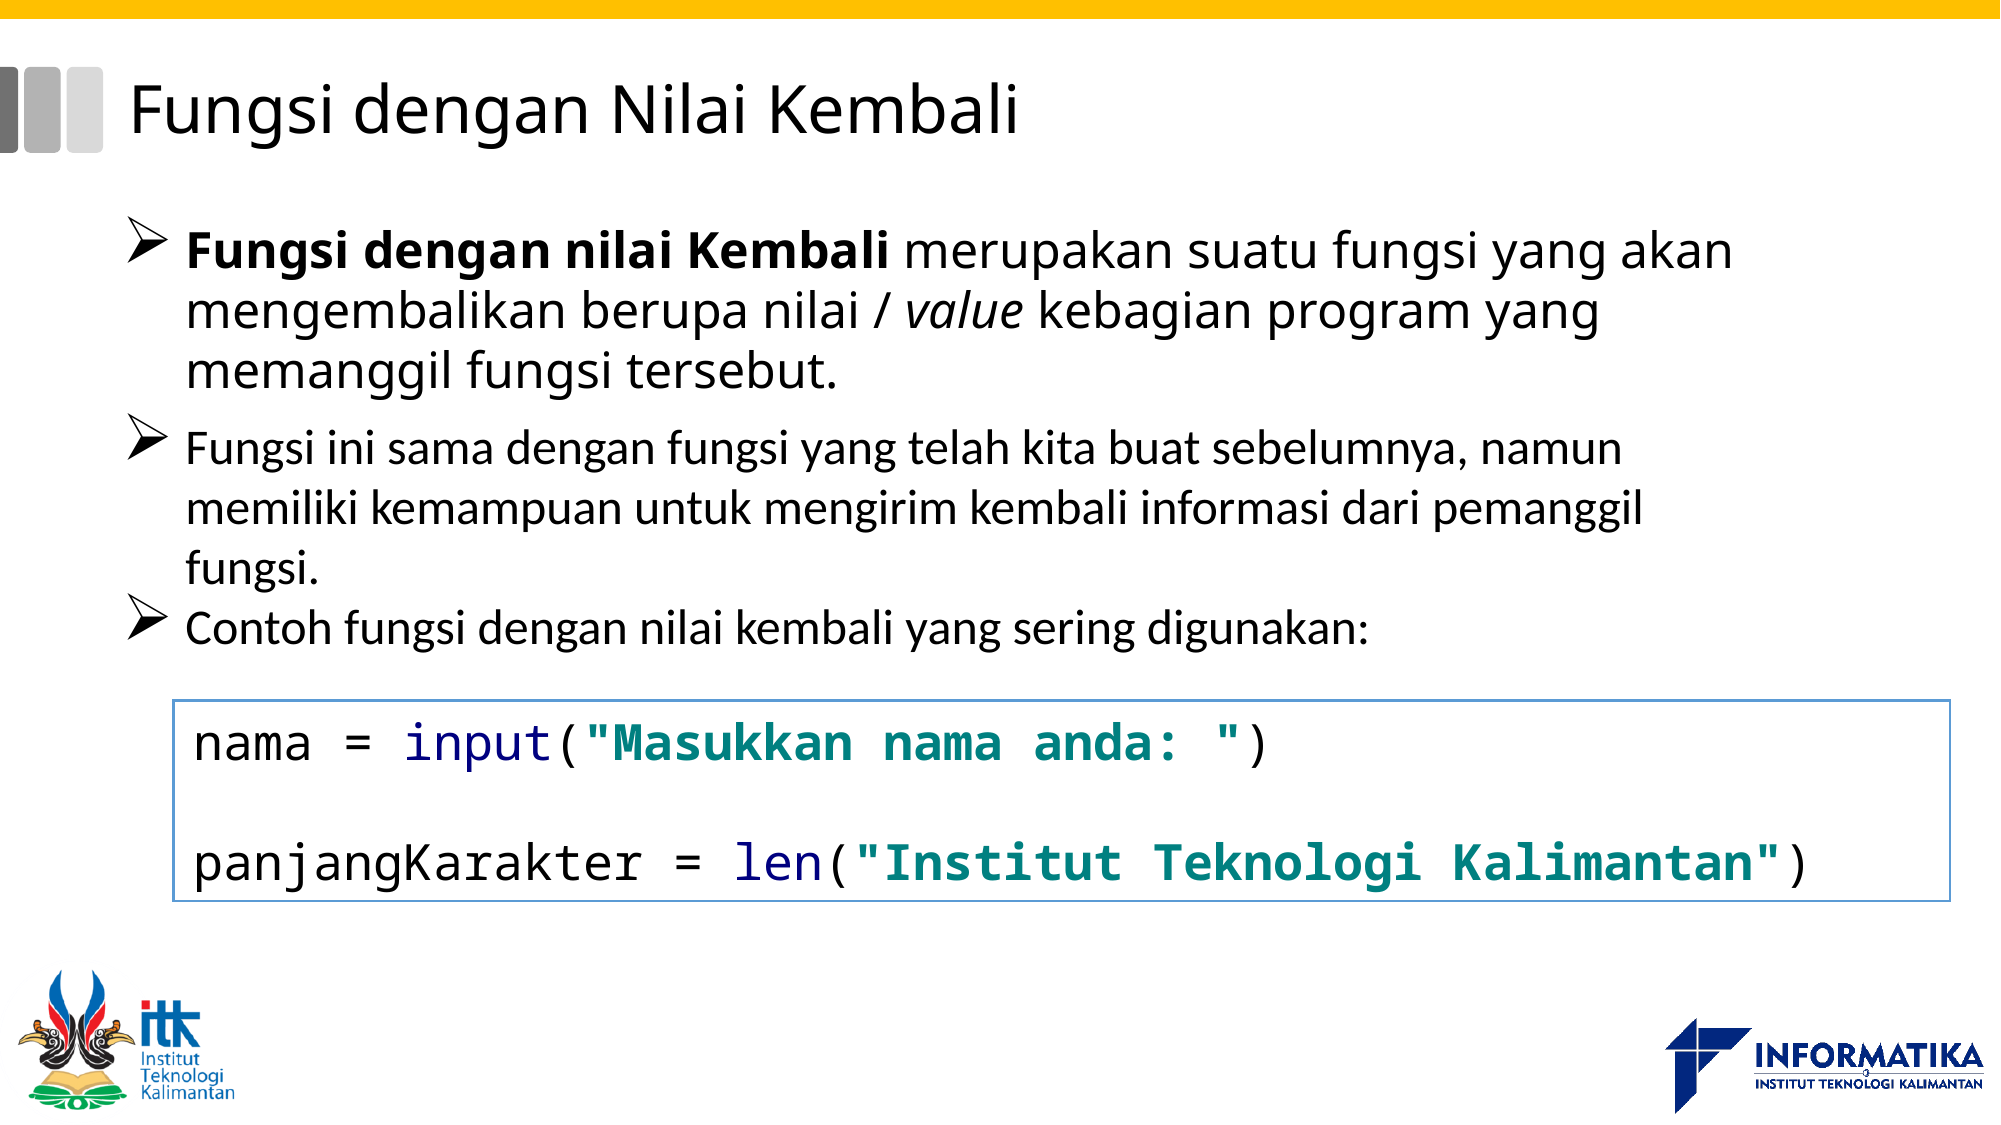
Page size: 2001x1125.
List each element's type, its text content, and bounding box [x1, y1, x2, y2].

text_box [0, 0, 2000, 19]
picture [0, 935, 253, 1125]
title Fungsi dengan Nilai Kembali [108, 55, 1834, 274]
picture [1664, 1017, 1984, 1114]
text_box Fungsi dengan nilai Kembali merupakan suatu fungsi yang akan mengembalikan berupa nilai / value kebagian program yang memanggil fungsi tersebut. Fungsi ini sama dengan fungsi yang telah kita buat sebelumnya, namun memiliki kemampuan untuk mengirim kembali informasi dari pemanggil fungsi. Contoh fungsi dengan nilai kembali yang sering digunakan: [108, 210, 1794, 663]
text_box nama = input("Masukkan nama anda: ") panjangKarakter = len("Institut Teknologi Kalimantan") [173, 700, 1951, 901]
